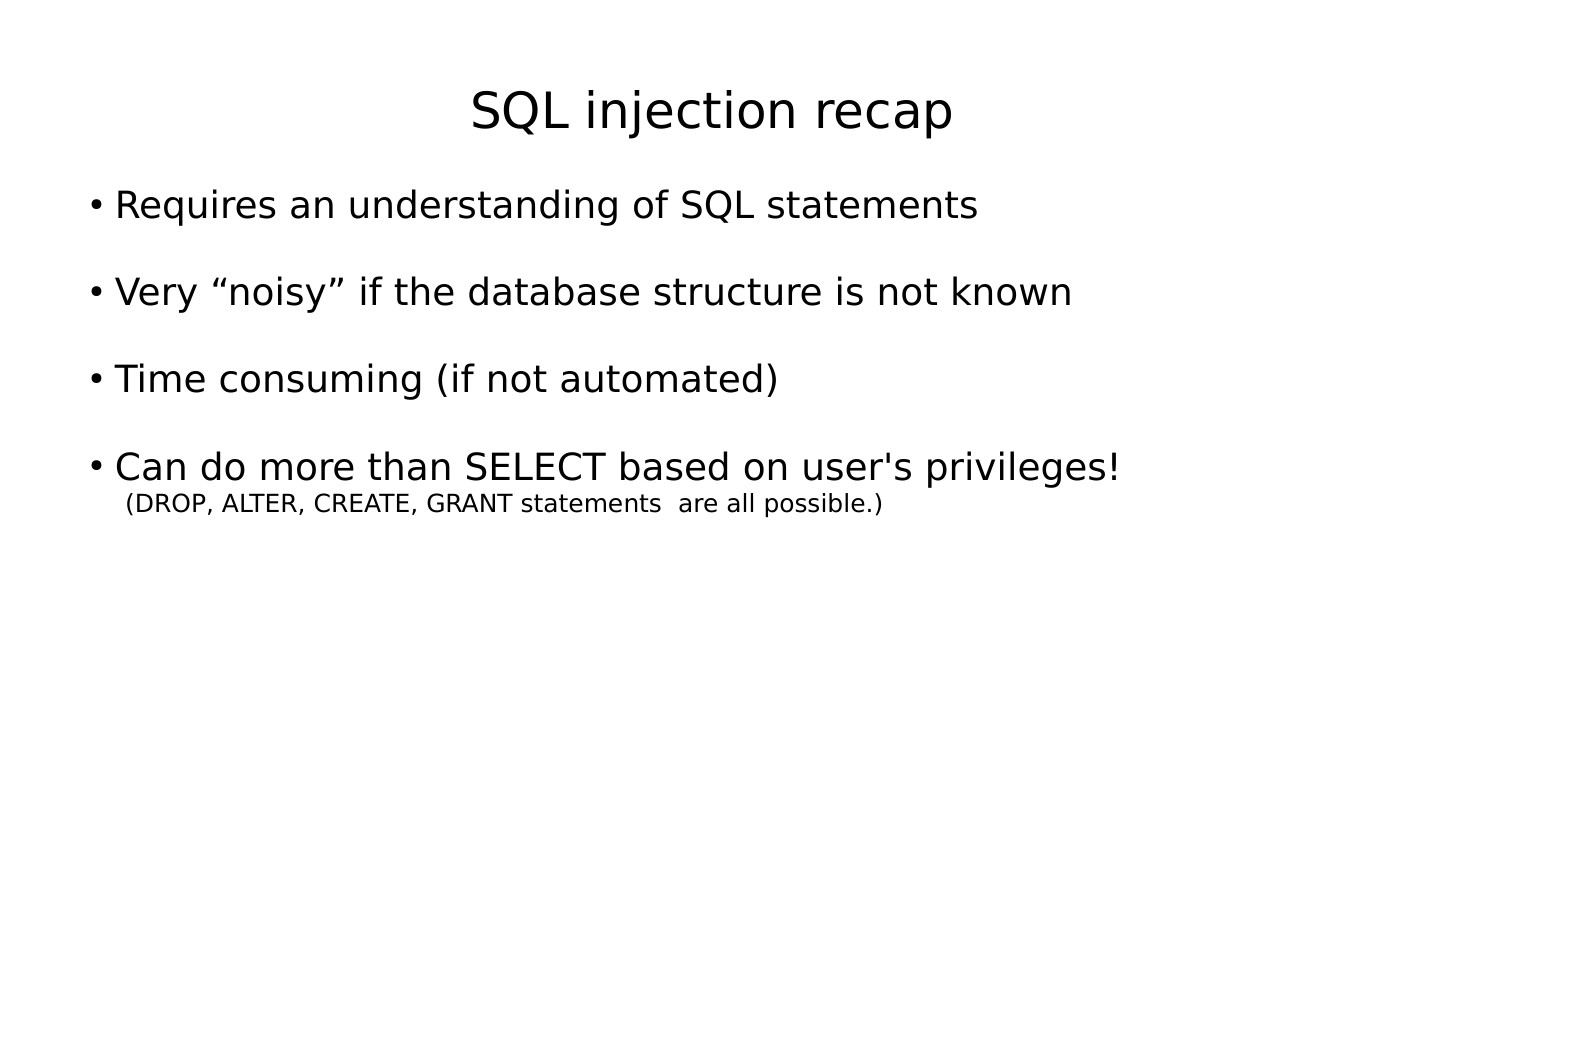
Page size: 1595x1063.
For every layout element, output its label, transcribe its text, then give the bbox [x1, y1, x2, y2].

text_box SQL injection recap Requires an understanding of SQL statements Very “noisy” if the database structure is not known Time consuming (if not automated) Can do more than SELECT based on user's privileges! (DROP, ALTER, CREATE, GRANT statements are all possible.) [75, 75, 1351, 526]
